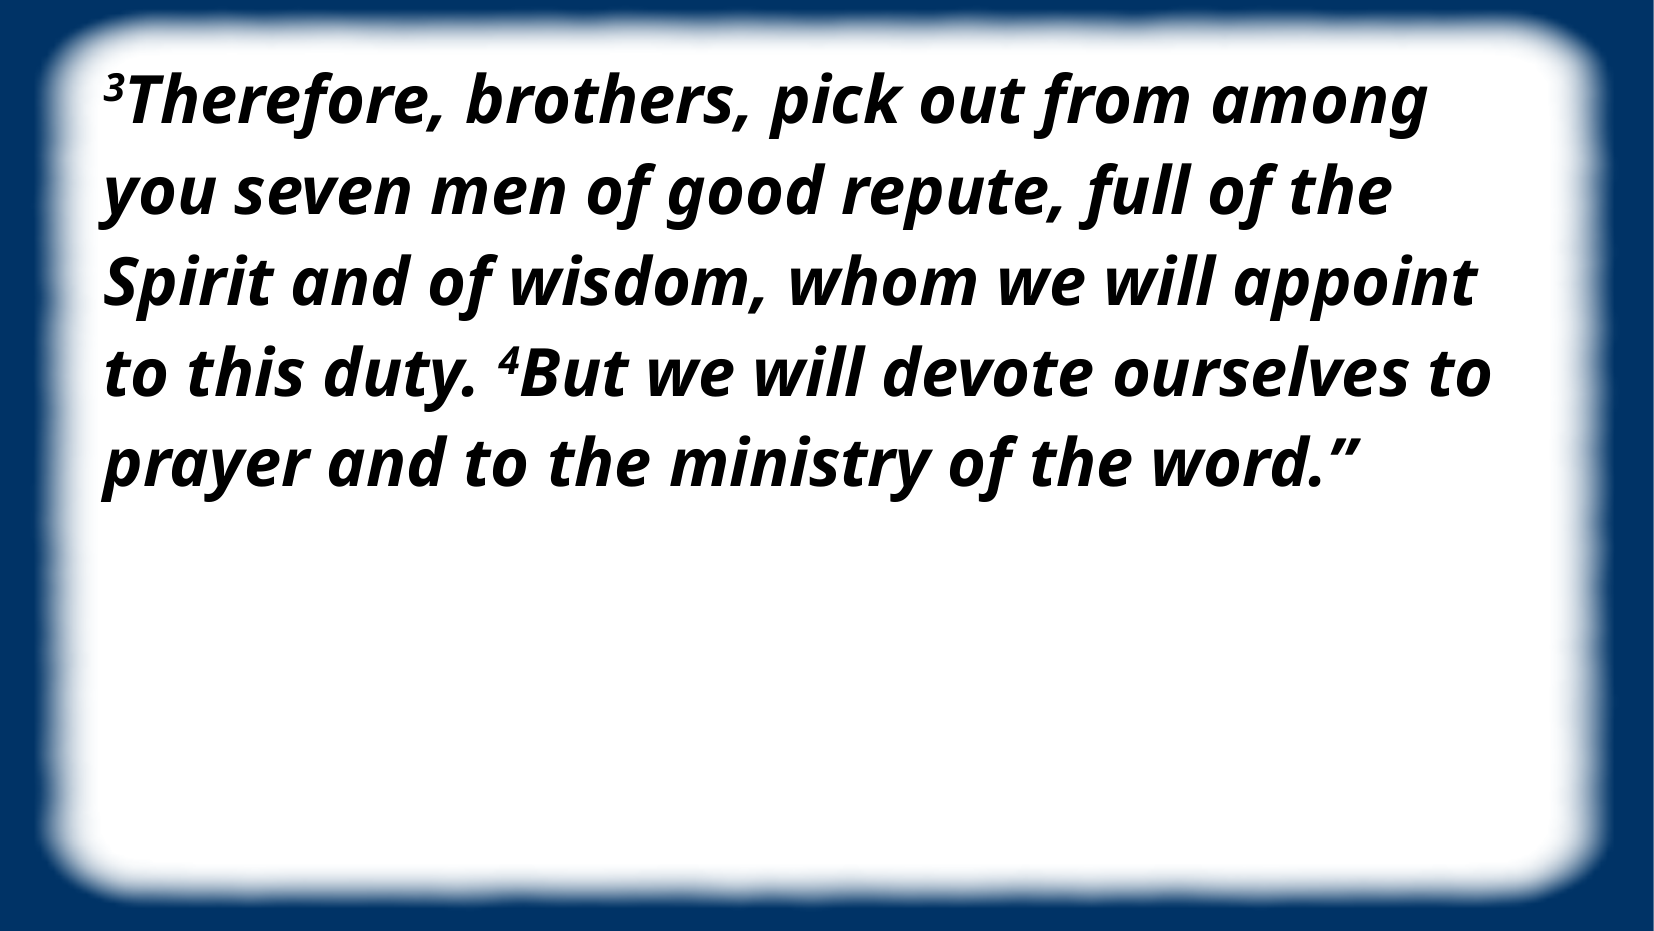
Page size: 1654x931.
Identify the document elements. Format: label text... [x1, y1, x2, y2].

text_box 3Therefore, brothers, pick out from among you seven men of good repute, full of the Spirit and of wisdom, whom we will appoint to this duty. 4But we will devote ourselves to prayer and to the ministry of the word.” [88, 45, 1559, 504]
picture [0, 0, 1654, 931]
